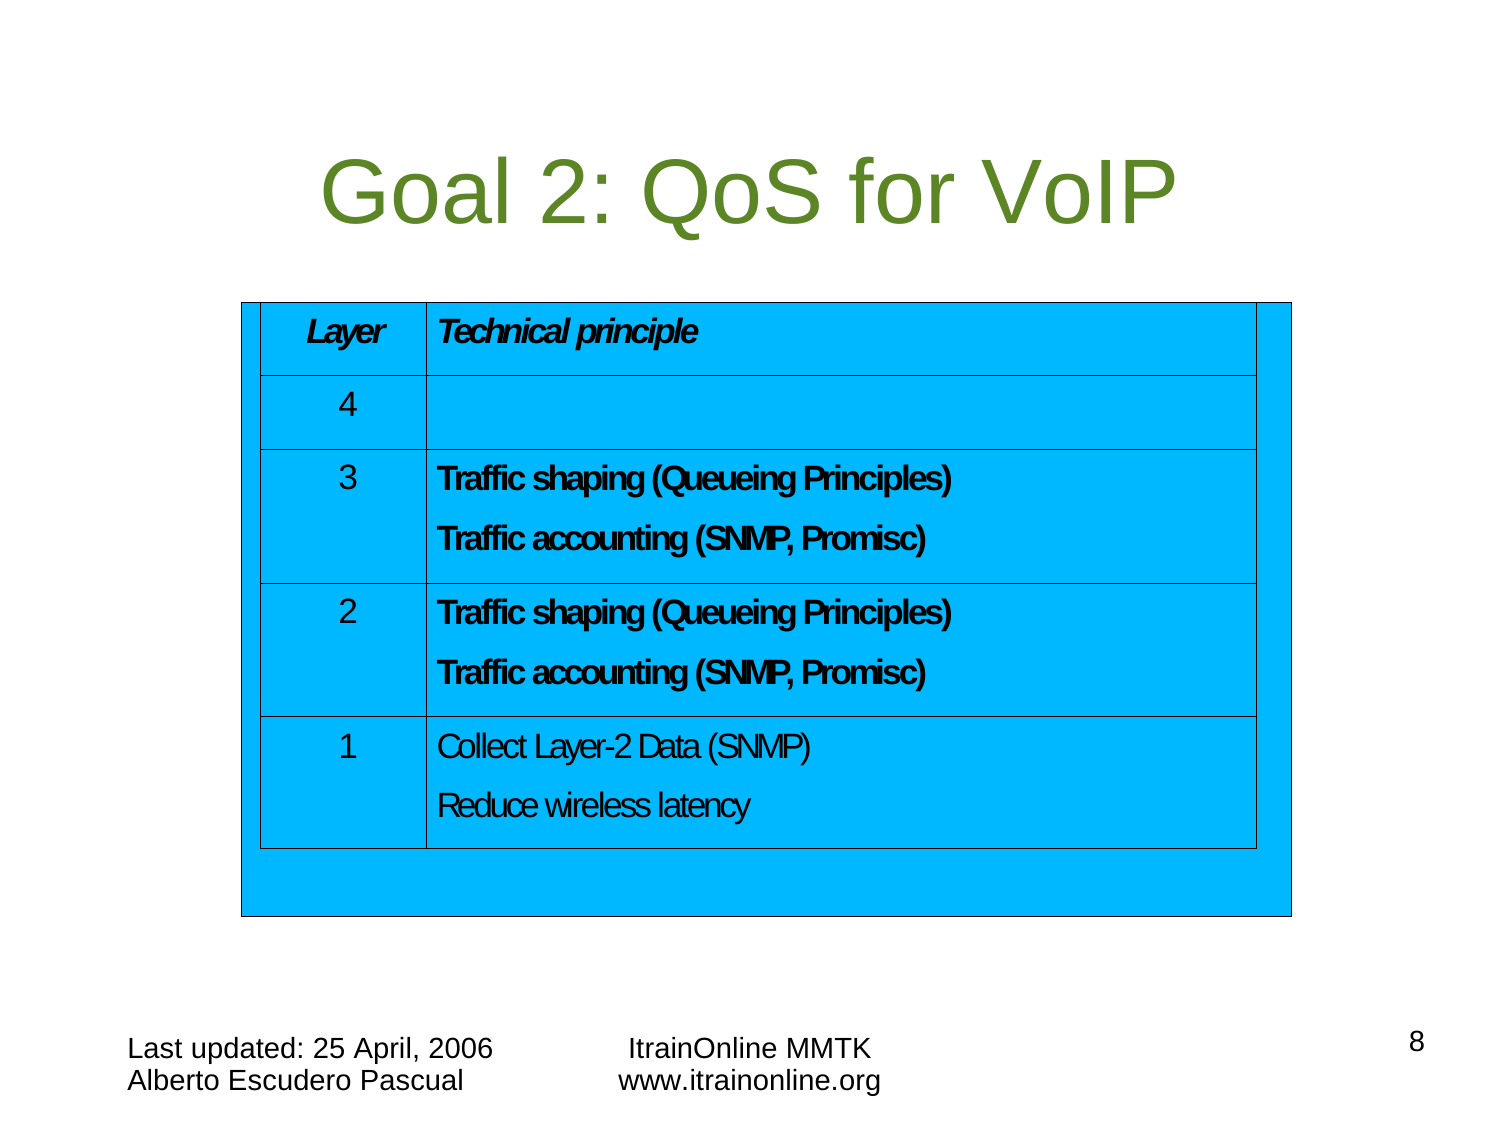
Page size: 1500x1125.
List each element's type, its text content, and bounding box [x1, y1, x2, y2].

text_box Goal 2: QoS for VoIP [112, 100, 1388, 288]
chart [241, 302, 1292, 917]
